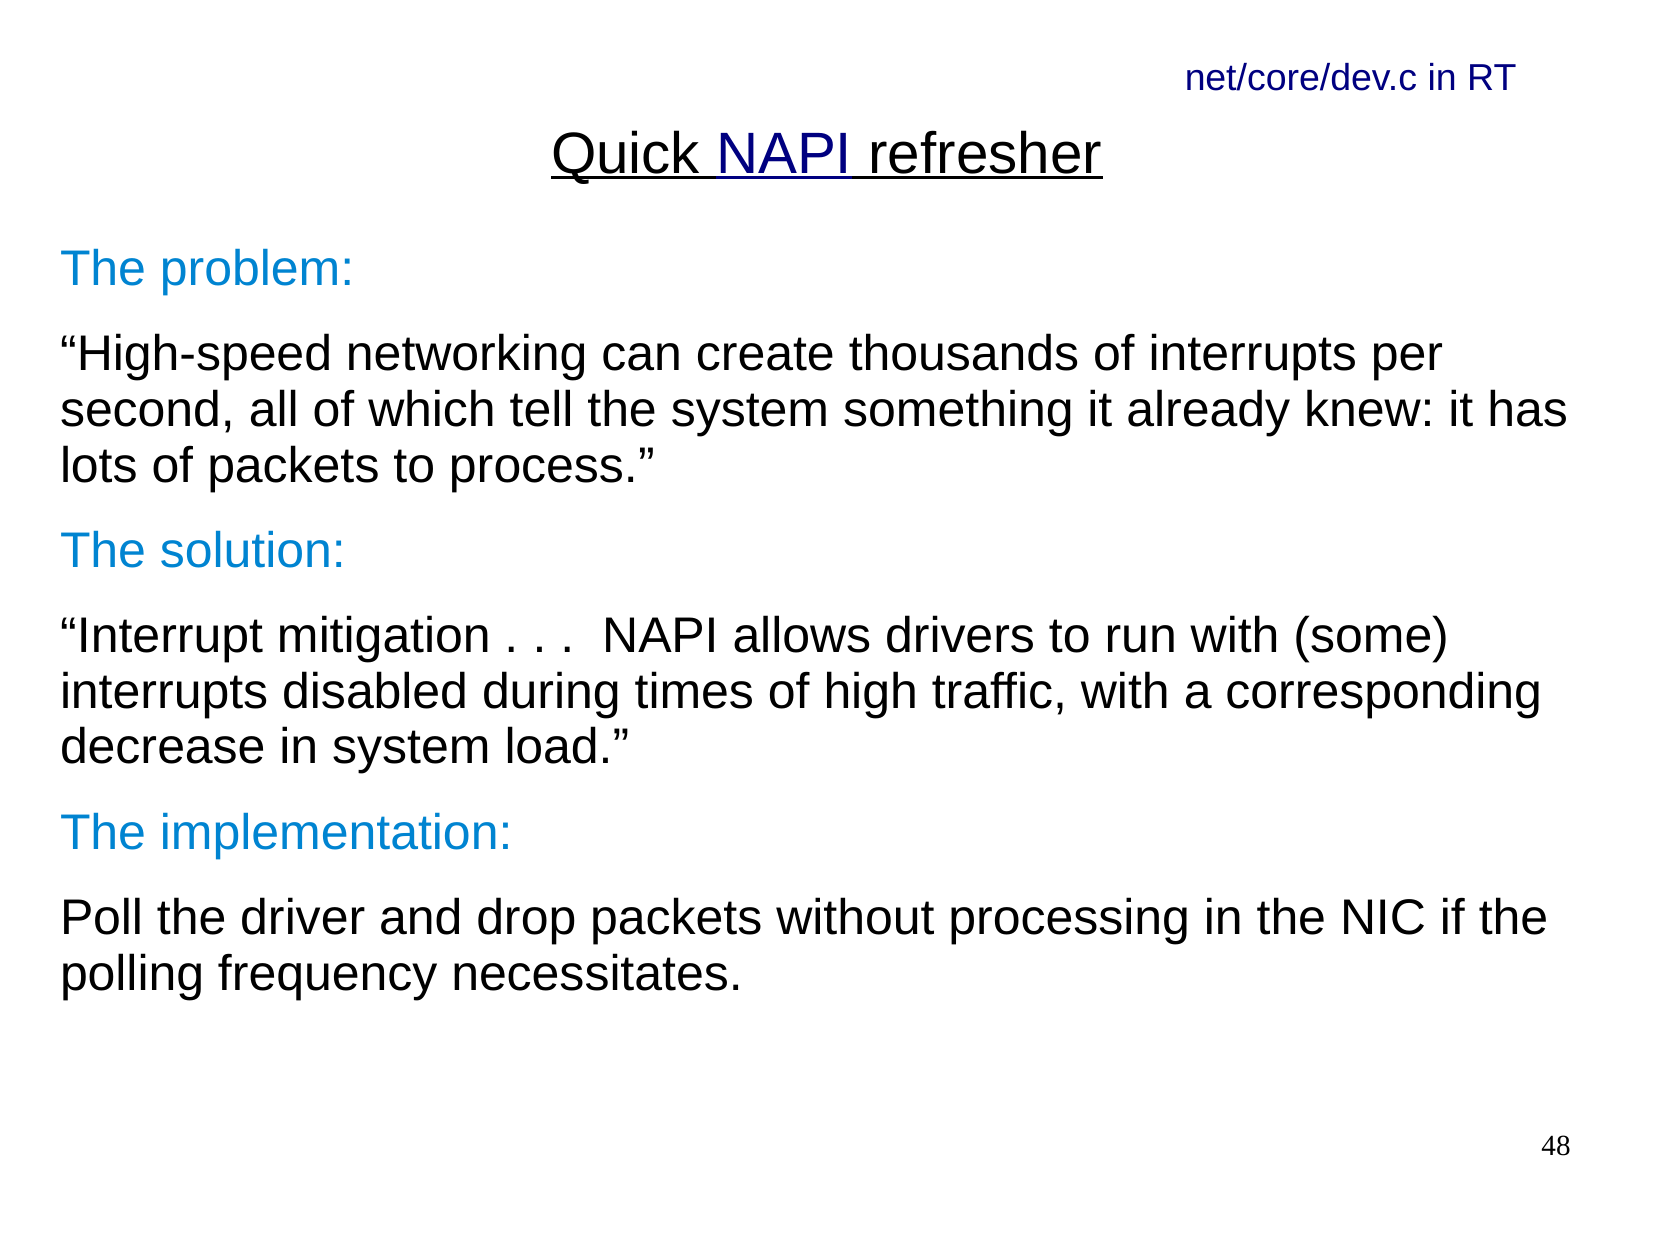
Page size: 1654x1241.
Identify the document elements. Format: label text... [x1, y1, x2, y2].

text_box net/core/dev.c in RT [1170, 49, 1571, 107]
title Quick NAPI refresher [82, 49, 1571, 240]
list The problem: “High-speed networking can create thousands of interrupts per second, all of which tell the system something it already knew: it has lots of packets to process.” The solution: “Interrupt mitigation . . . NAPI allows drivers to run with (some) interrupts disabled during times of high traffic, with a corresponding decrease in system load.” The implementation: Poll the driver and drop packets without processing in the NIC if the polling frequency necessitates. [60, 240, 1571, 1010]
